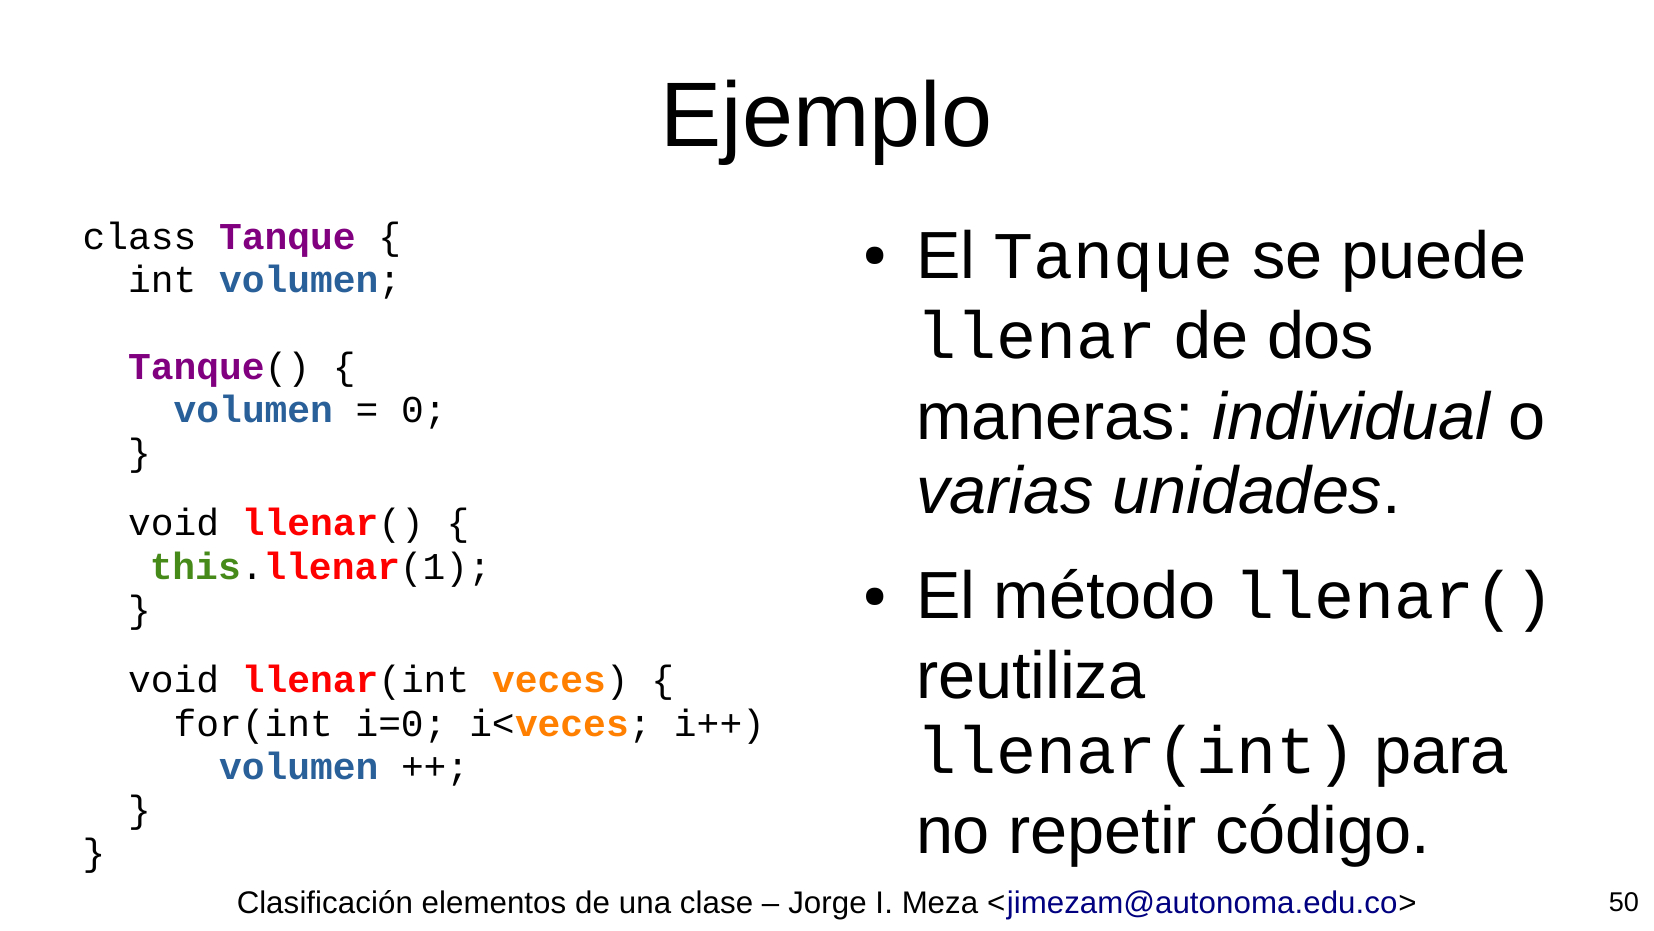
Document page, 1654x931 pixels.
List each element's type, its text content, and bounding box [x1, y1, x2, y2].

list class Tanque { int volumen; Tanque() { volumen = 0; } void llenar() { this.llenar(1); } void llenar(int veces) { for(int i=0; i<veces; i++) volumen ++; } } [82, 217, 809, 879]
title Ejemplo [82, 37, 1571, 193]
list El Tanque se puede llenar de dos maneras: individual o varias unidades. El método llenar() reutiliza llenar(int) para no repetir código. [845, 217, 1572, 879]
